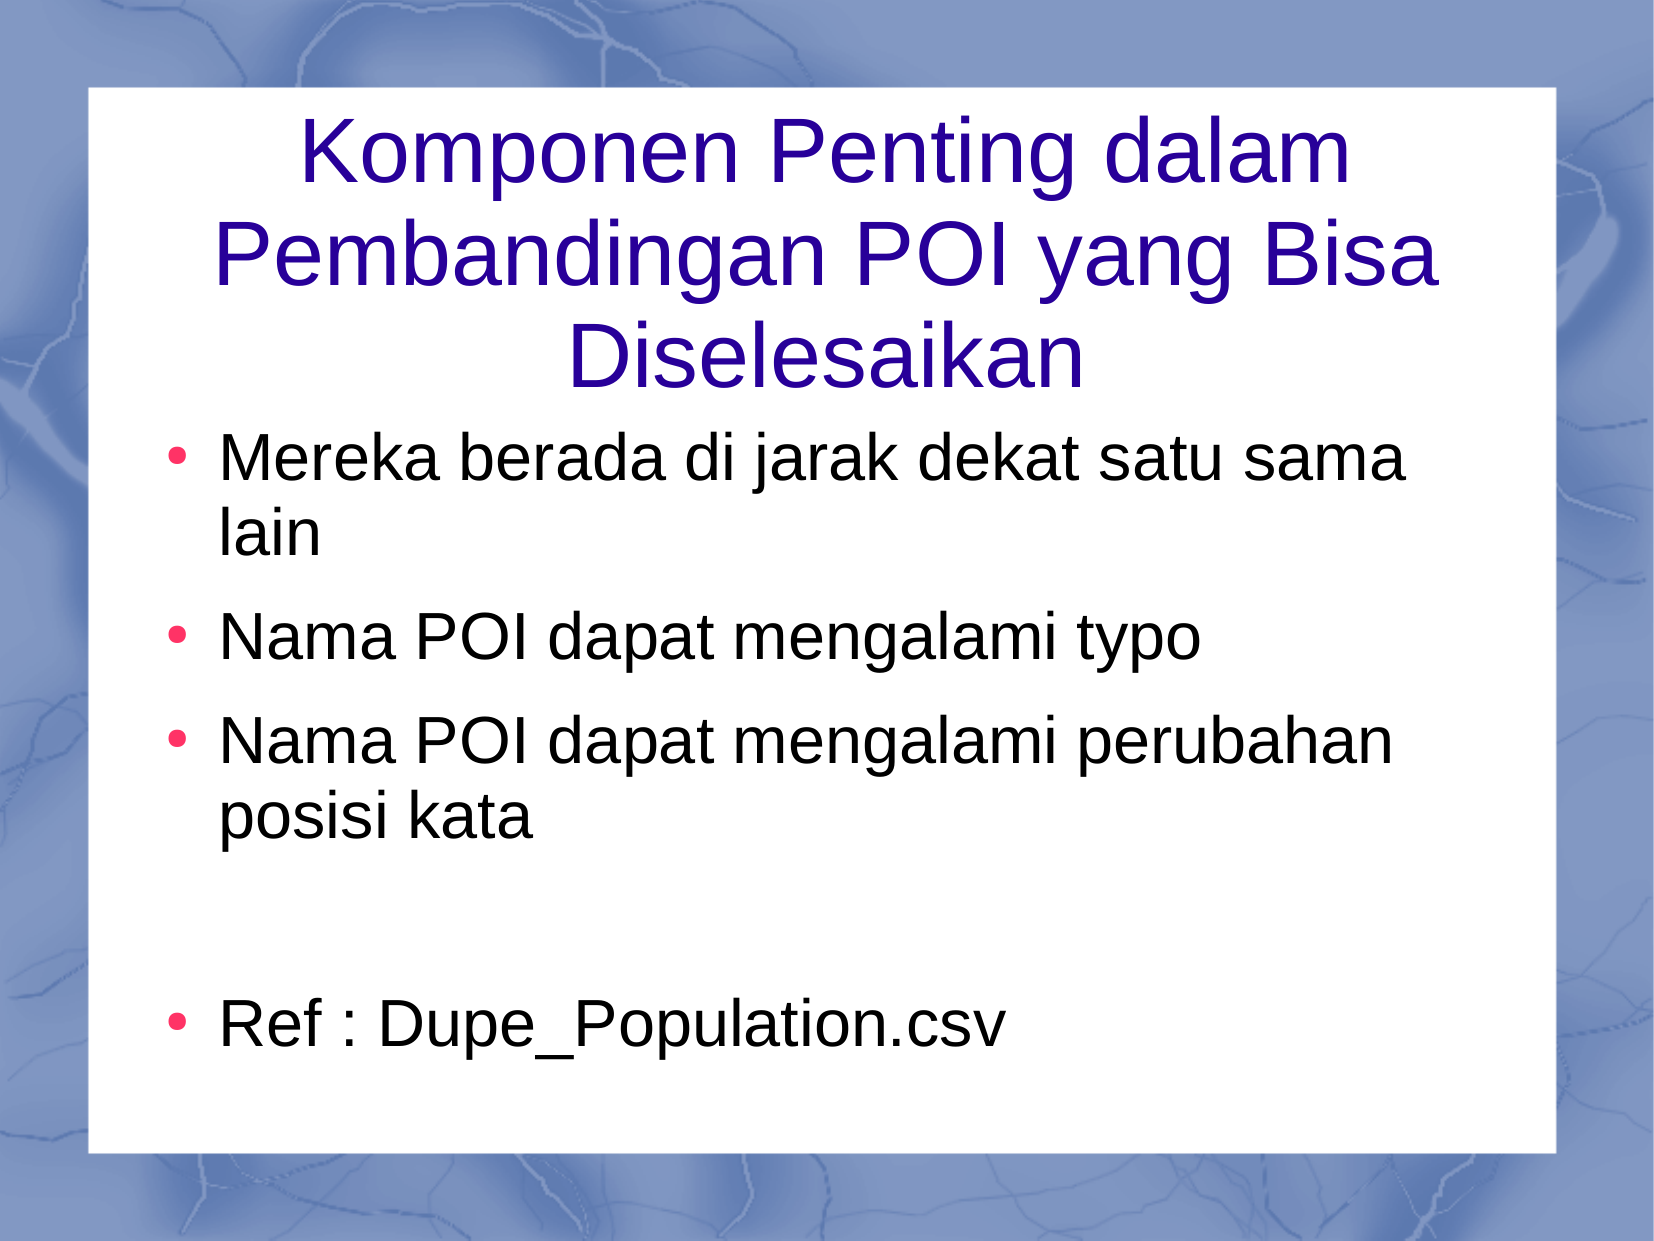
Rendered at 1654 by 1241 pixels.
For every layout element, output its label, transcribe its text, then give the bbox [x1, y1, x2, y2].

title Komponen Penting dalam Pembandingan POI yang Bisa Diselesaikan [118, 99, 1536, 408]
list Mereka berada di jarak dekat satu sama lain Nama POI dapat mengalami typo Nama POI dapat mengalami perubahan posisi kata Ref : Dupe_Population.csv [147, 420, 1506, 1166]
picture [0, 0, 1654, 1241]
